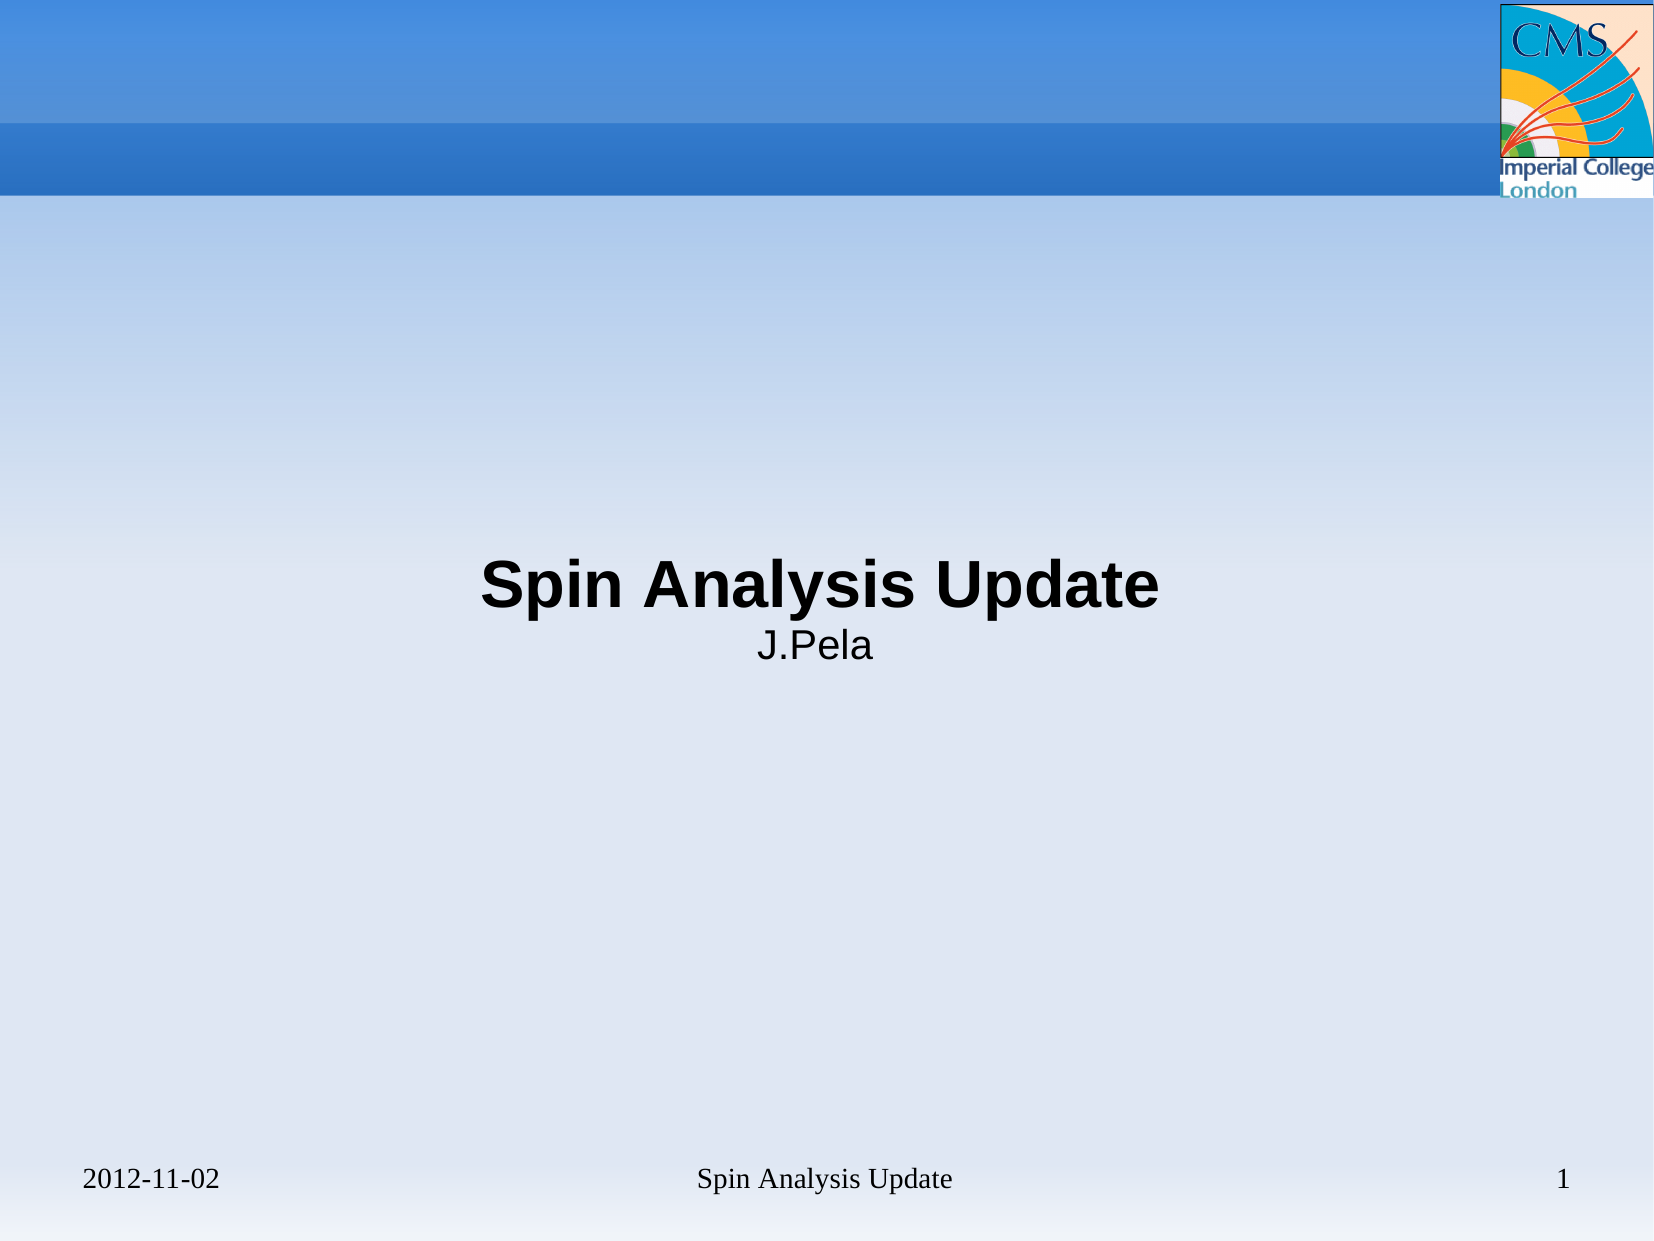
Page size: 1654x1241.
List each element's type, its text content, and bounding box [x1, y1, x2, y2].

subtitle Spin Analysis Update J.Pela [76, 225, 1565, 1109]
picture [0, 0, 1654, 1241]
